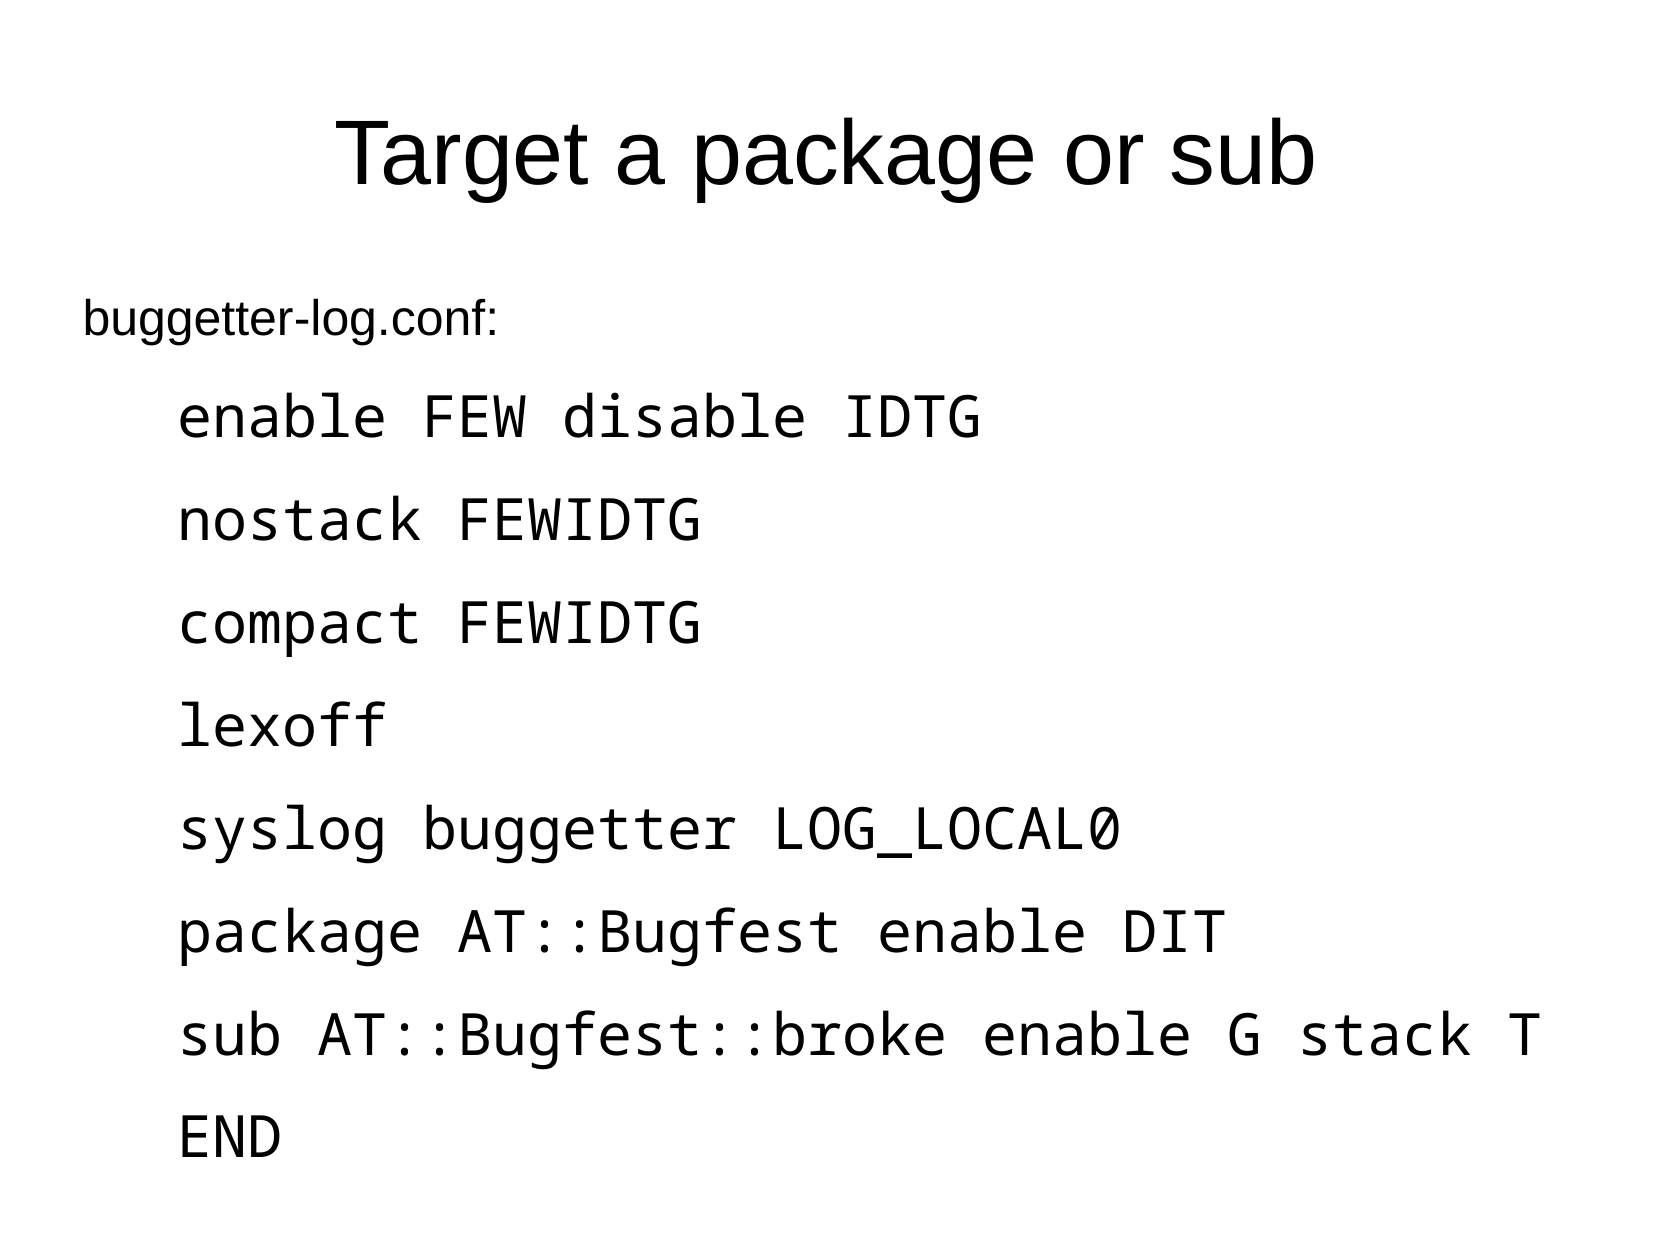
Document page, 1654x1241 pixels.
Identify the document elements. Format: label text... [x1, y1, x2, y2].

title Target a package or sub [82, 49, 1571, 257]
list buggetter-log.conf: enable FEW disable IDTG nostack FEWIDTG compact FEWIDTG lexoff syslog buggetter LOG_LOCAL0 package AT::Bugfest enable DIT sub AT::Bugfest::broke enable G stack T END [82, 290, 1571, 1109]
